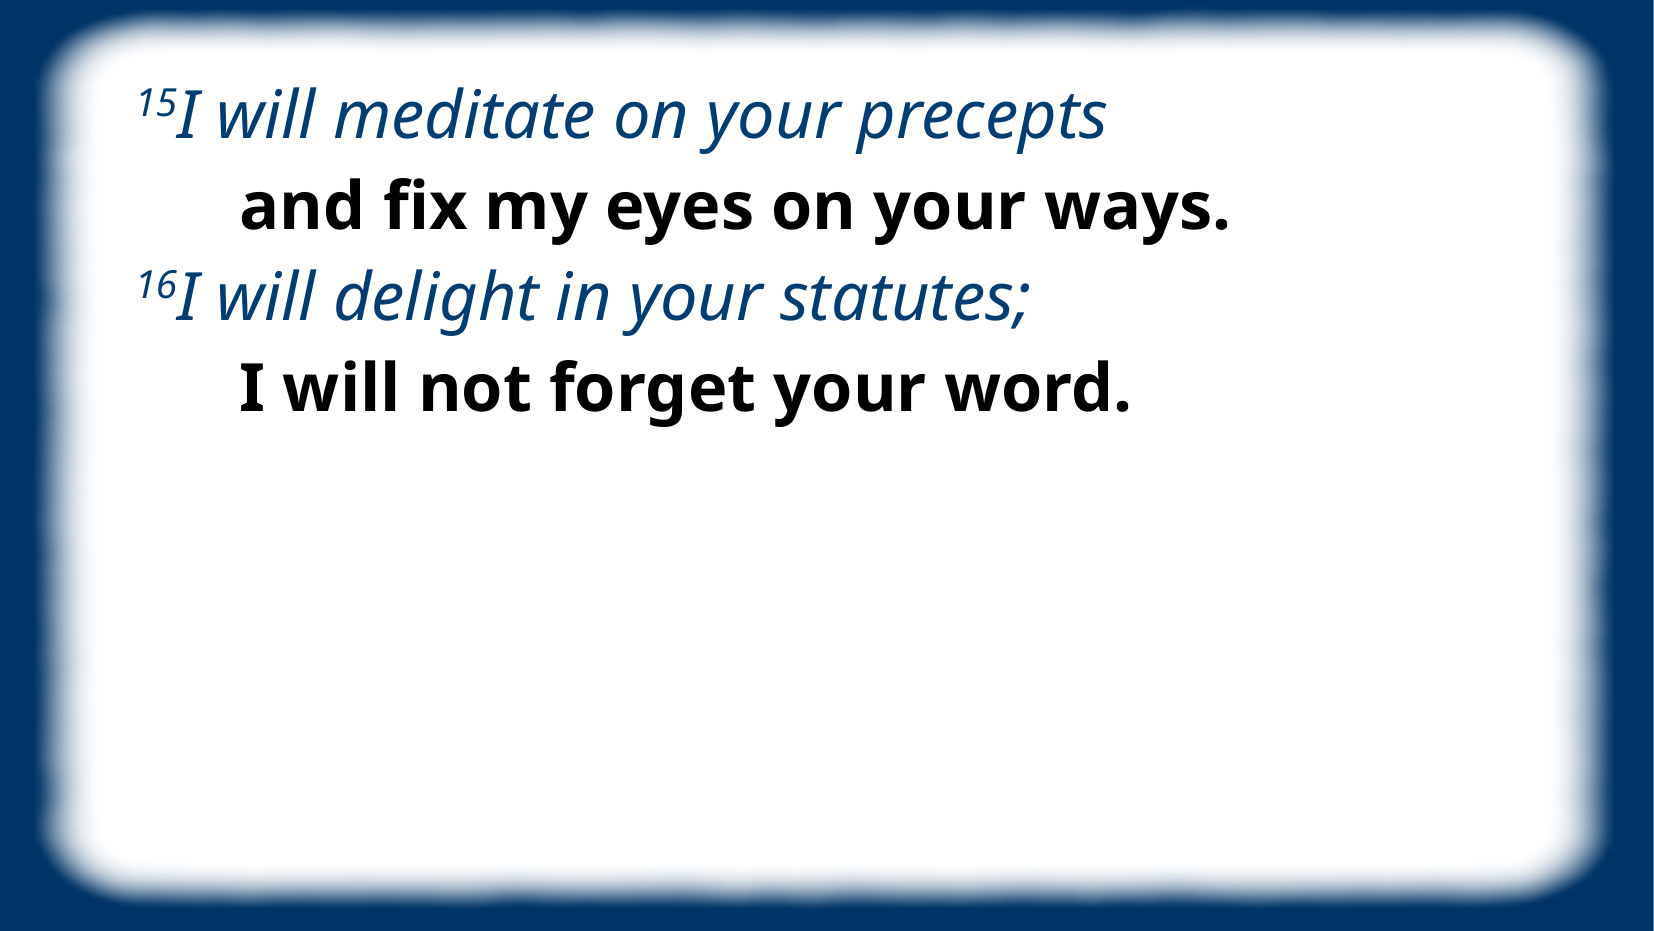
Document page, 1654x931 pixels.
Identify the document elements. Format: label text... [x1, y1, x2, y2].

picture [0, 0, 1654, 931]
text_box 15I will meditate on your precepts and fix my eyes on your ways. 16I will delight in your statutes; I will not forget your word. [120, 60, 1516, 519]
